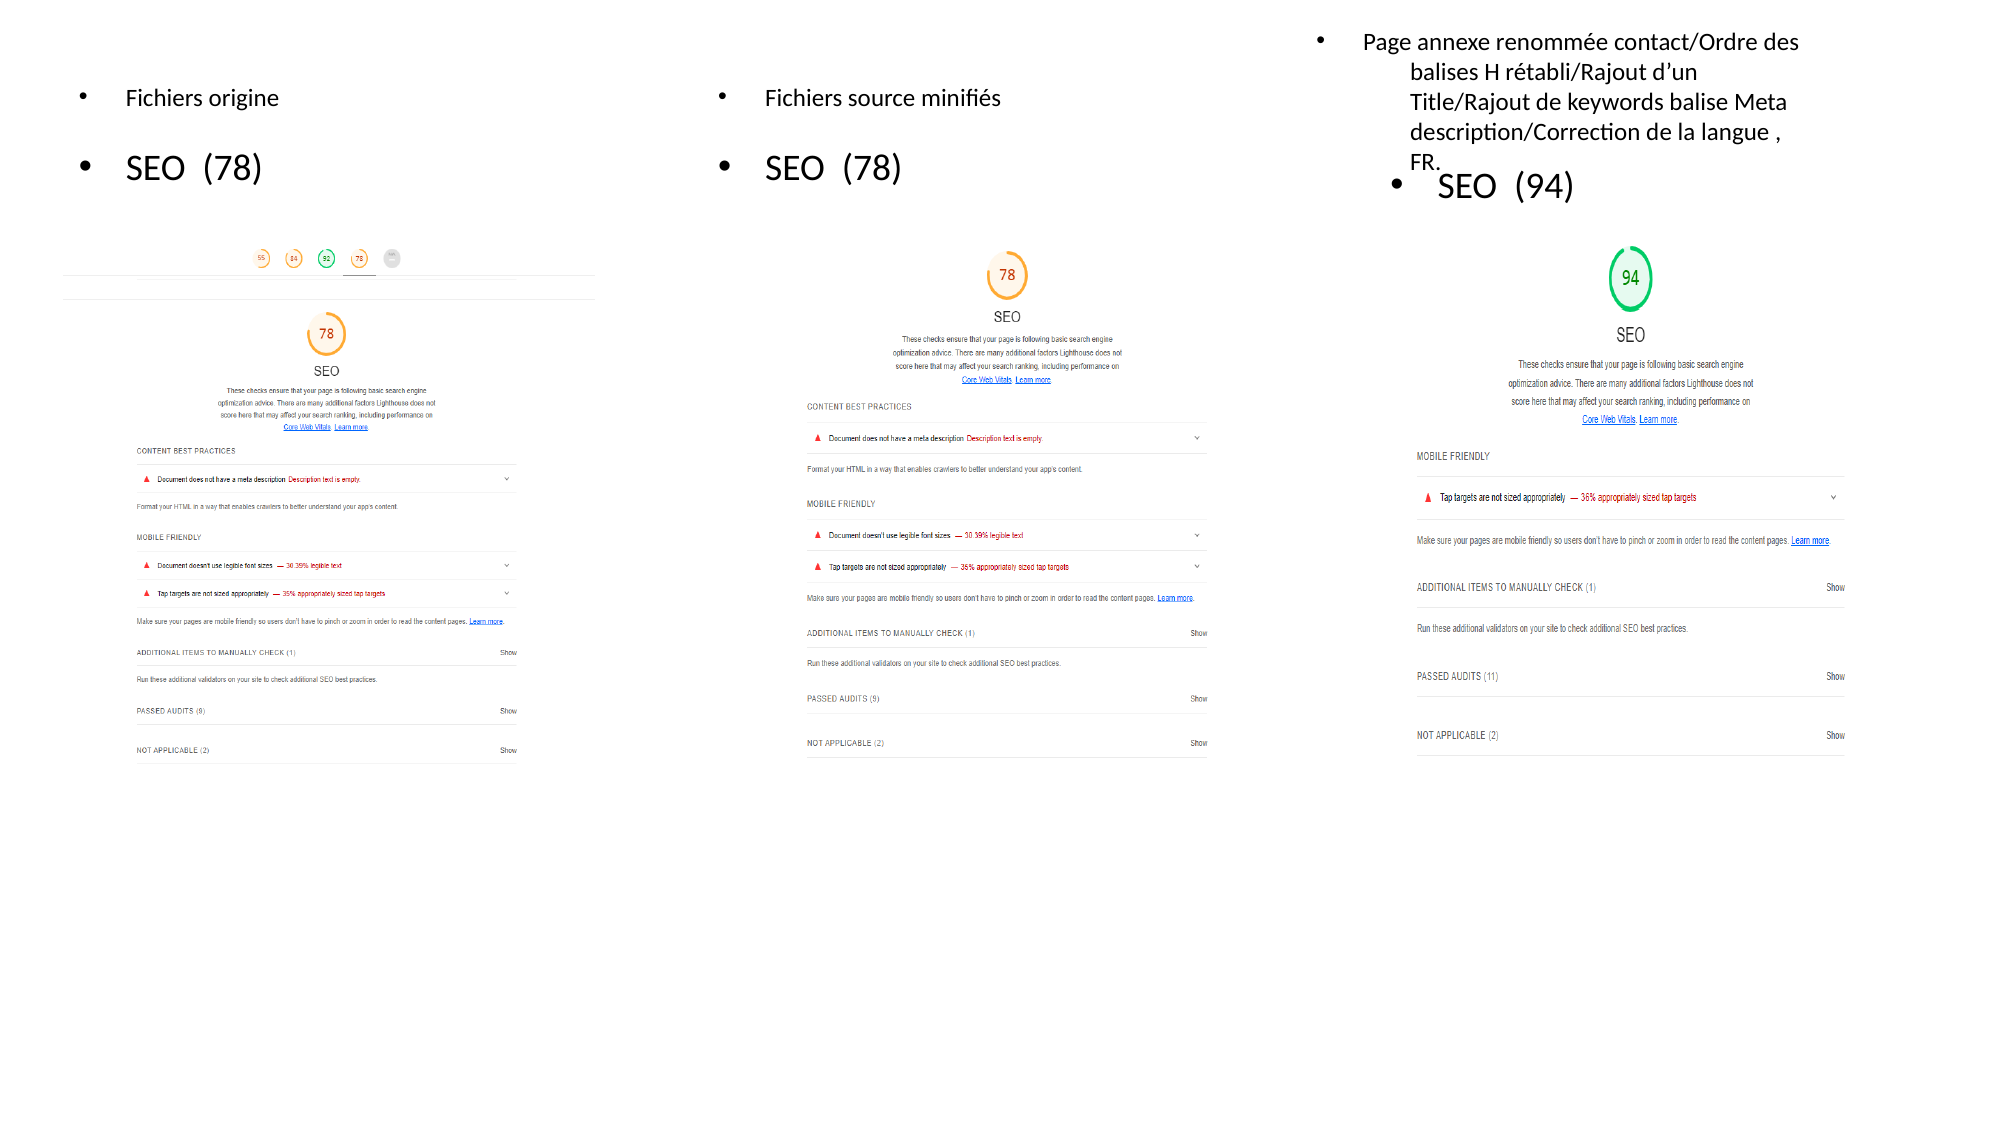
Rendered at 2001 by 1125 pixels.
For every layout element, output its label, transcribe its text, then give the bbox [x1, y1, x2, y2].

text_box SEO (78) [703, 135, 1234, 197]
text_box Fichiers origine [63, 73, 595, 120]
text_box Page annexe renommée contact/Ordre des balises H rétabli/Rajout d’un Title/Rajout de keywords balise Meta description/Correction de la langue , FR. [1301, 17, 1832, 154]
text_box SEO (78) [63, 135, 595, 197]
text_box SEO (94) [1375, 153, 1941, 215]
picture [729, 243, 1276, 768]
picture [63, 243, 595, 768]
picture [1375, 243, 1937, 778]
text_box Fichiers source minifiés [703, 73, 1234, 120]
